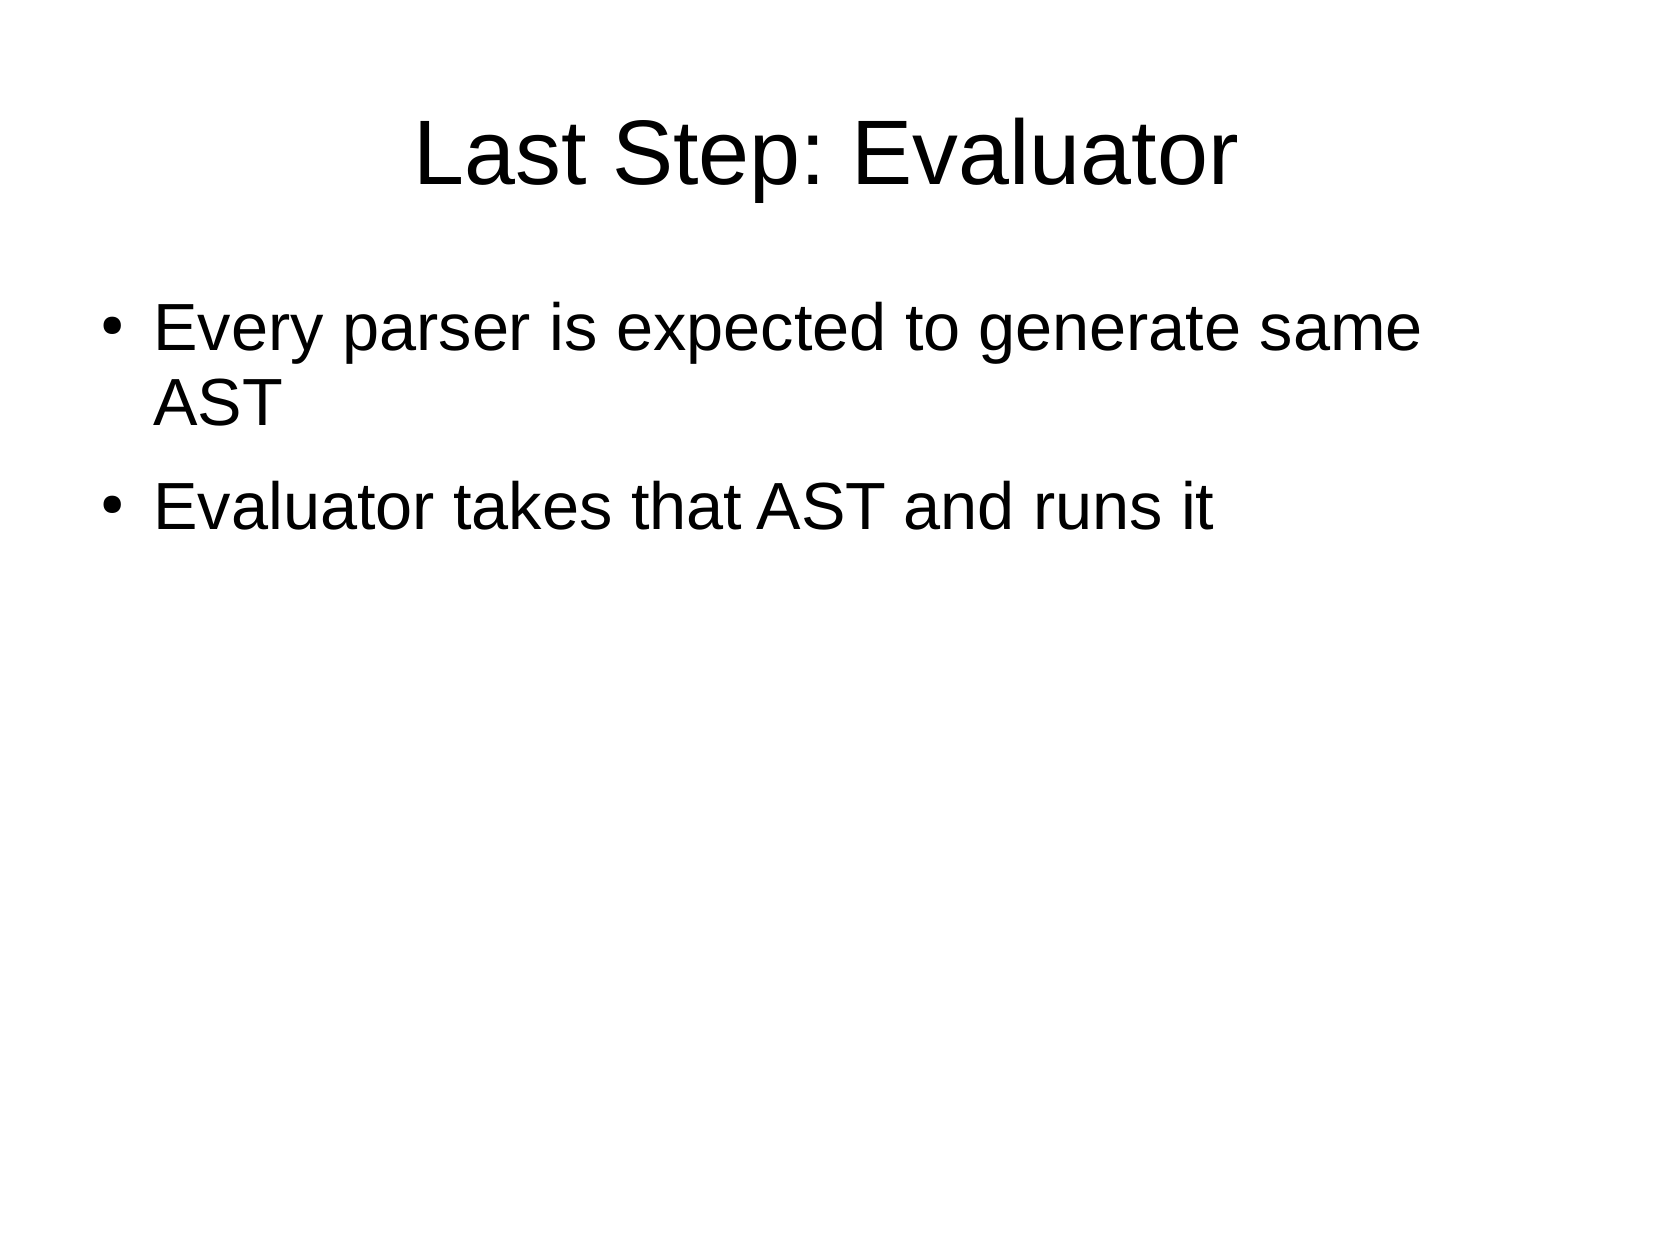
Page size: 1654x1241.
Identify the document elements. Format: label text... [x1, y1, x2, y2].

list Every parser is expected to generate same AST Evaluator takes that AST and runs it [82, 290, 1538, 1010]
title Last Step: Evaluator [82, 49, 1571, 257]
